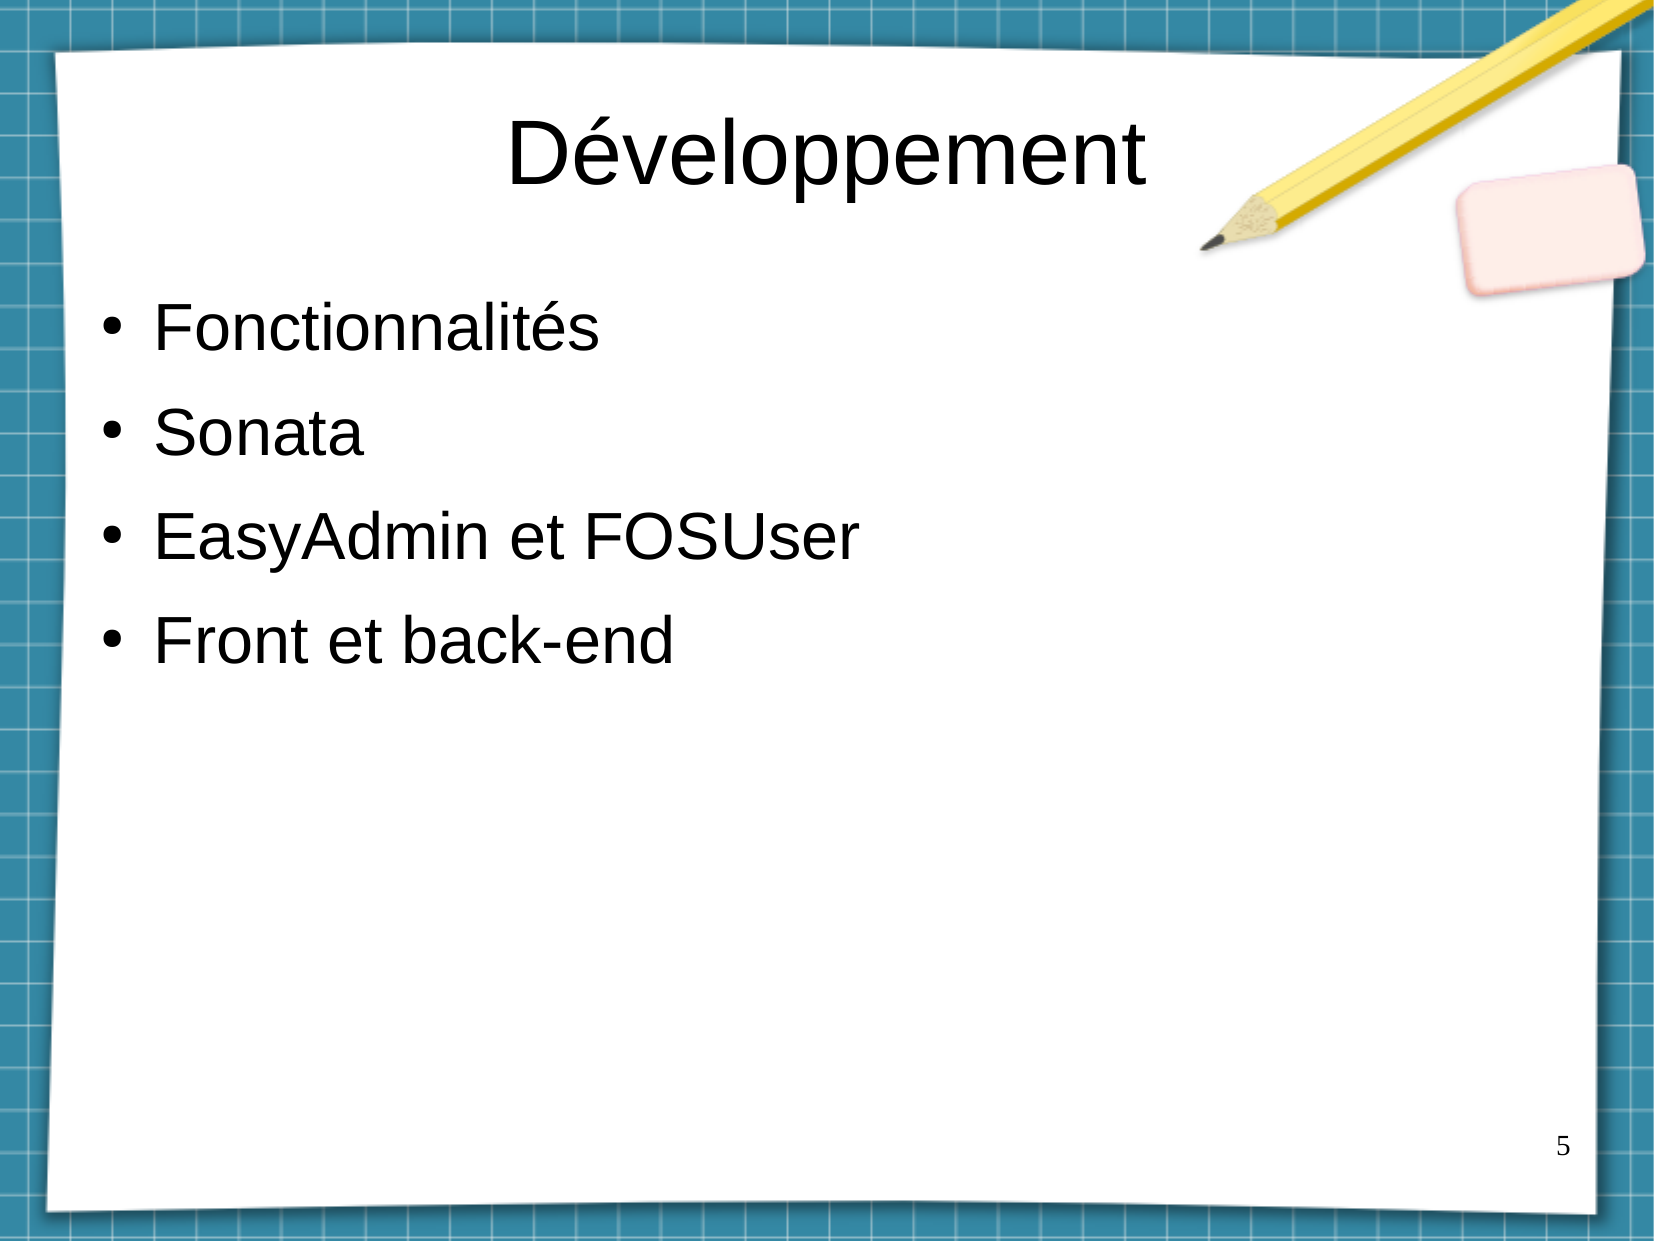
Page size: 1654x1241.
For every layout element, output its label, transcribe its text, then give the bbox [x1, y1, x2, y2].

list Fonctionnalités Sonata EasyAdmin et FOSUser Front et back-end [82, 290, 1571, 1010]
picture [0, 0, 1654, 1241]
title Développement [82, 49, 1571, 257]
